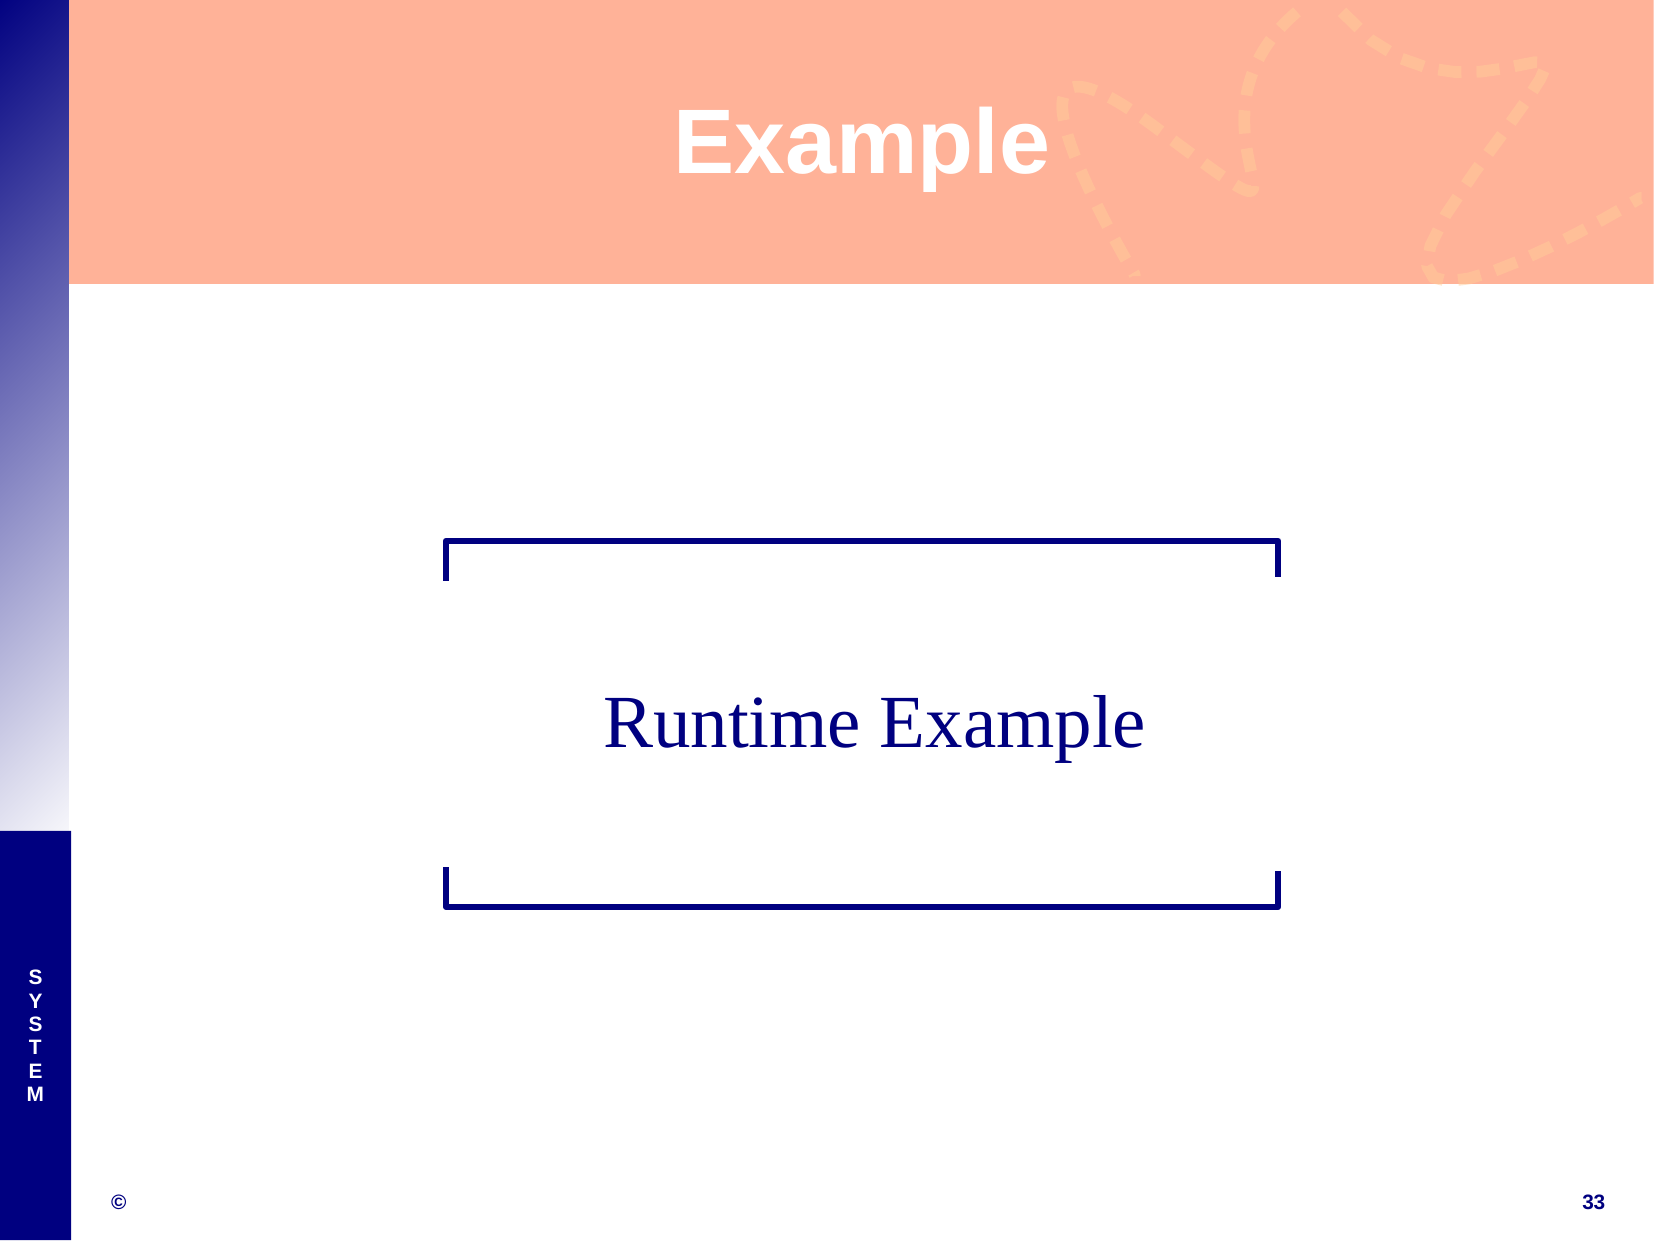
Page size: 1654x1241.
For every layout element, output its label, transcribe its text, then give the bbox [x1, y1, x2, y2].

text_box S Y S T E M [0, 831, 71, 1241]
text_box Runtime Example [461, 513, 1263, 931]
title Example [70, 37, 1654, 246]
